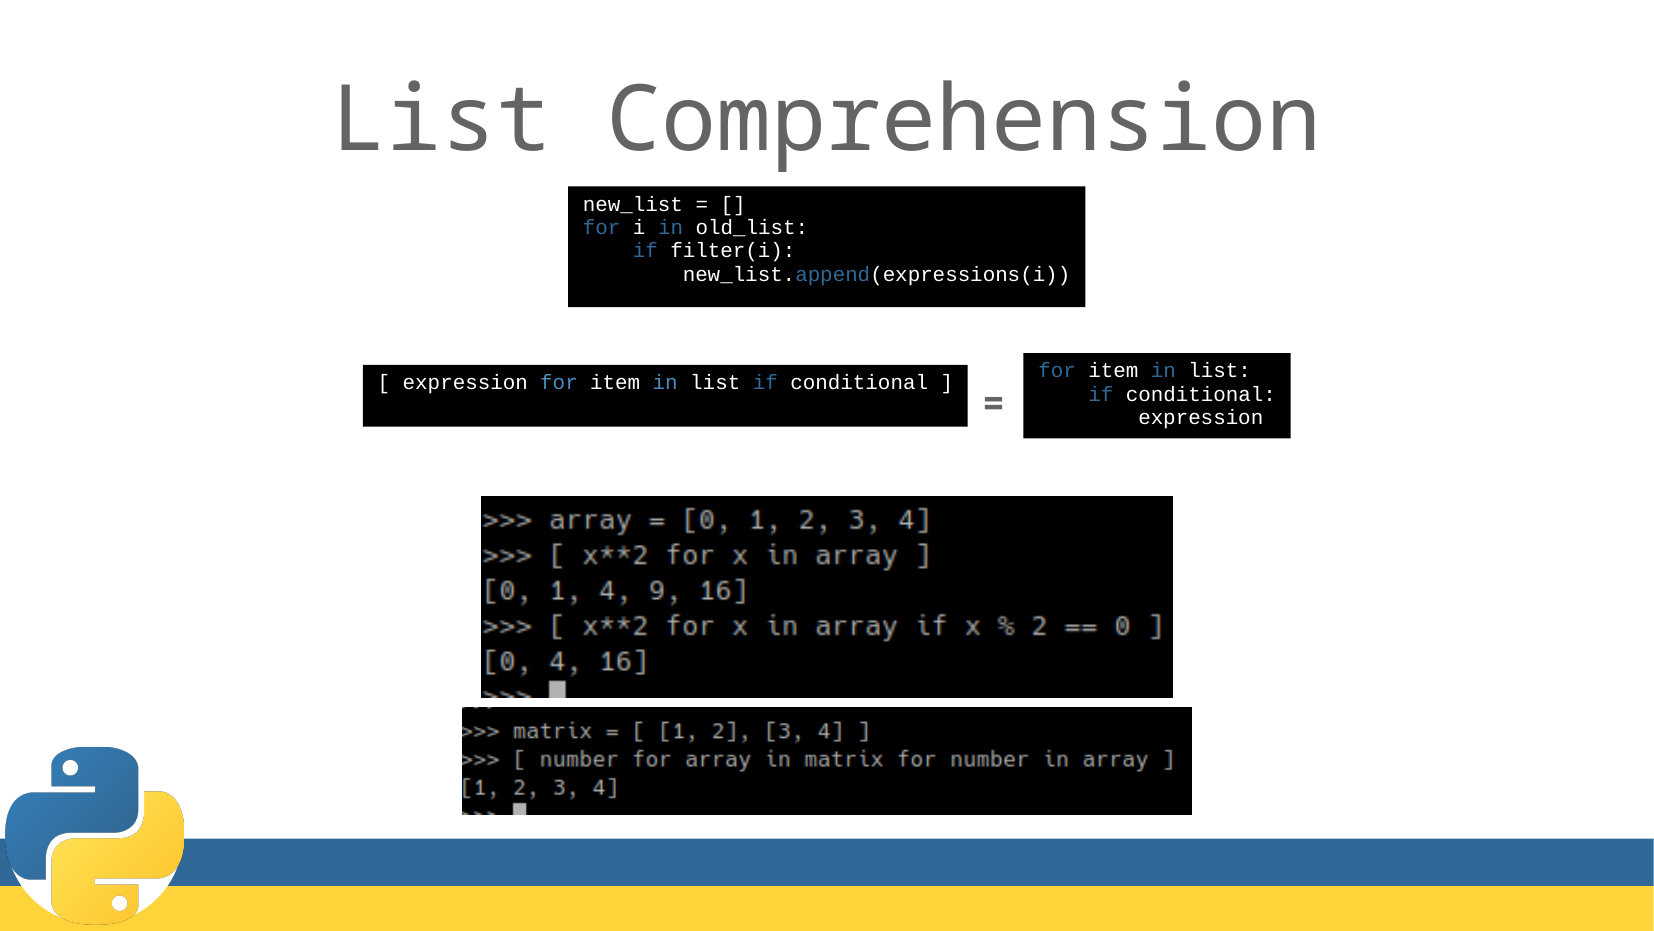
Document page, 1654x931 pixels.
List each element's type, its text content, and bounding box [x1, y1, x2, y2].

text_box [ expression for item in list if conditional ] [362, 364, 968, 427]
text_box new_list = [] for i in old_list: if filter(i): new_list.append(expressions(i)) [568, 186, 1086, 308]
title List Comprehension [82, 37, 1571, 193]
text_box = [967, 369, 1020, 422]
text_box for item in list: if conditional: expression [1023, 353, 1291, 439]
picture [5, 747, 184, 925]
picture [462, 707, 1192, 815]
picture [481, 496, 1173, 698]
